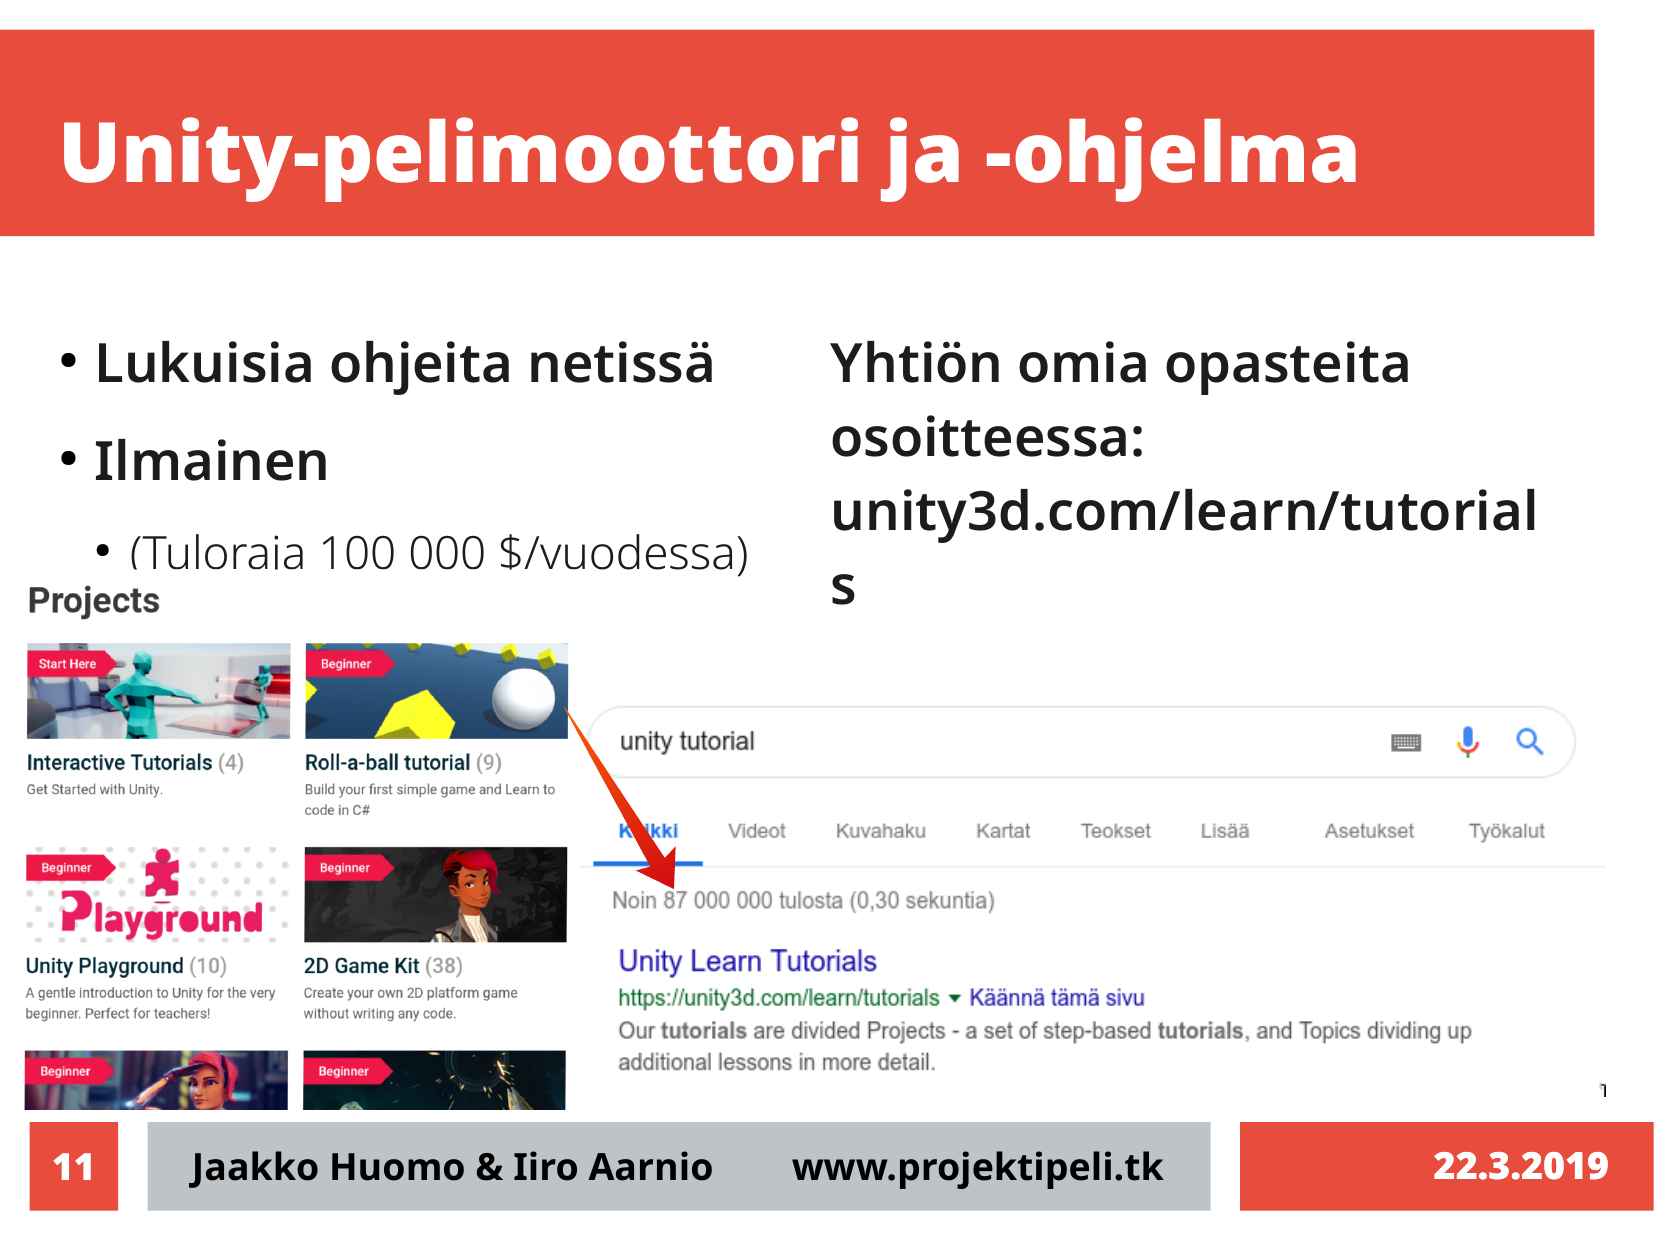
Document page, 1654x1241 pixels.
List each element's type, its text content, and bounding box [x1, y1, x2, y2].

title Unity-pelimoottori ja -ohjelma [59, 59, 1595, 207]
picture [15, 570, 1606, 1111]
list Yhtiön omia opasteita osoitteessa: unity3d.com/learn/tutorials [830, 324, 1566, 689]
list Lukuisia ohjeita netissä Ilmainen (Tuloraja 100 000 $/vuodessa) [59, 324, 794, 689]
